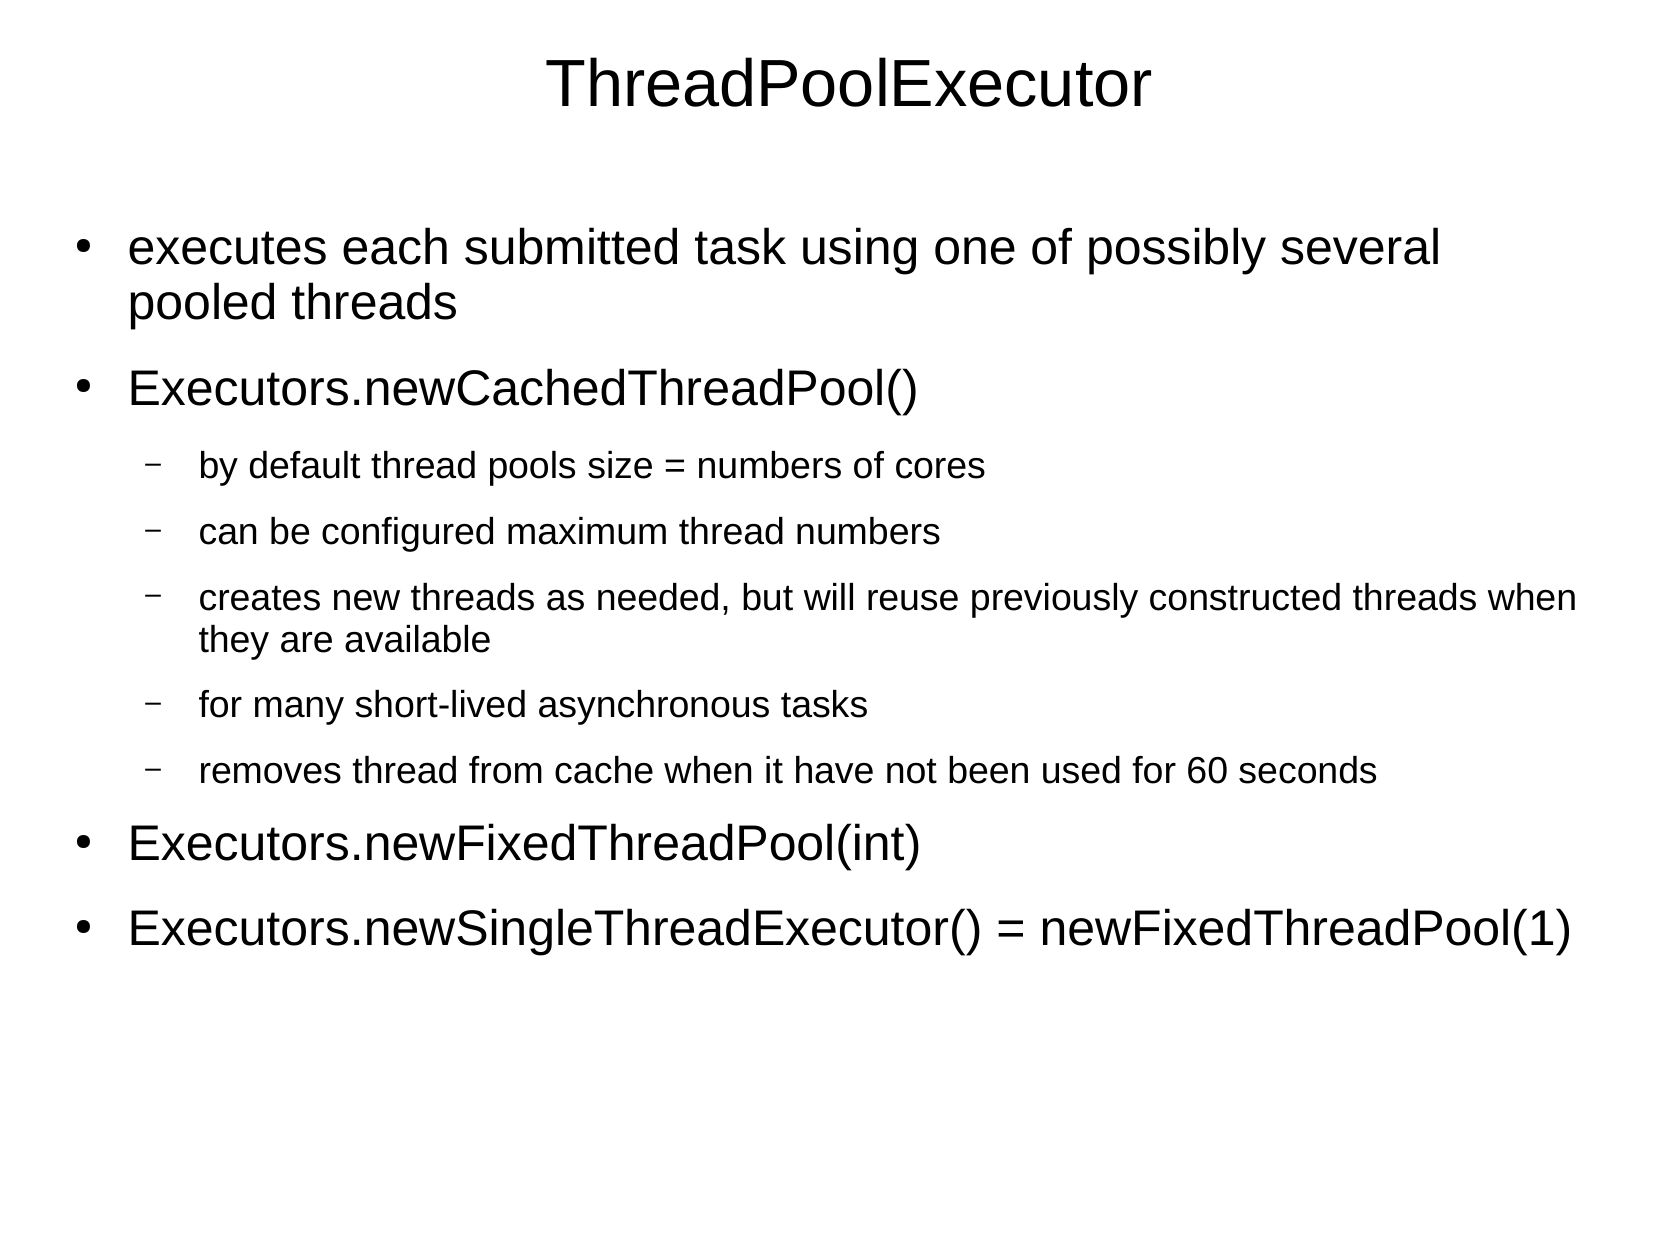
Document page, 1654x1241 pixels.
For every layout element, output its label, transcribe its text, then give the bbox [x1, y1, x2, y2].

title ThreadPoolExecutor [87, 40, 1576, 127]
list executes each submitted task using one of possibly several pooled threads Executors.newCachedThreadPool() by default thread pools size = numbers of cores can be configured maximum thread numbers creates new threads as needed, but will reuse previously constructed threads when they are available for many short-lived asynchronous tasks removes thread from cache when it have not been used for 60 seconds Executors.newFixedThreadPool(int) Executors.newSingleThreadExecutor() = newFixedThreadPool(1) [56, 133, 1606, 957]
